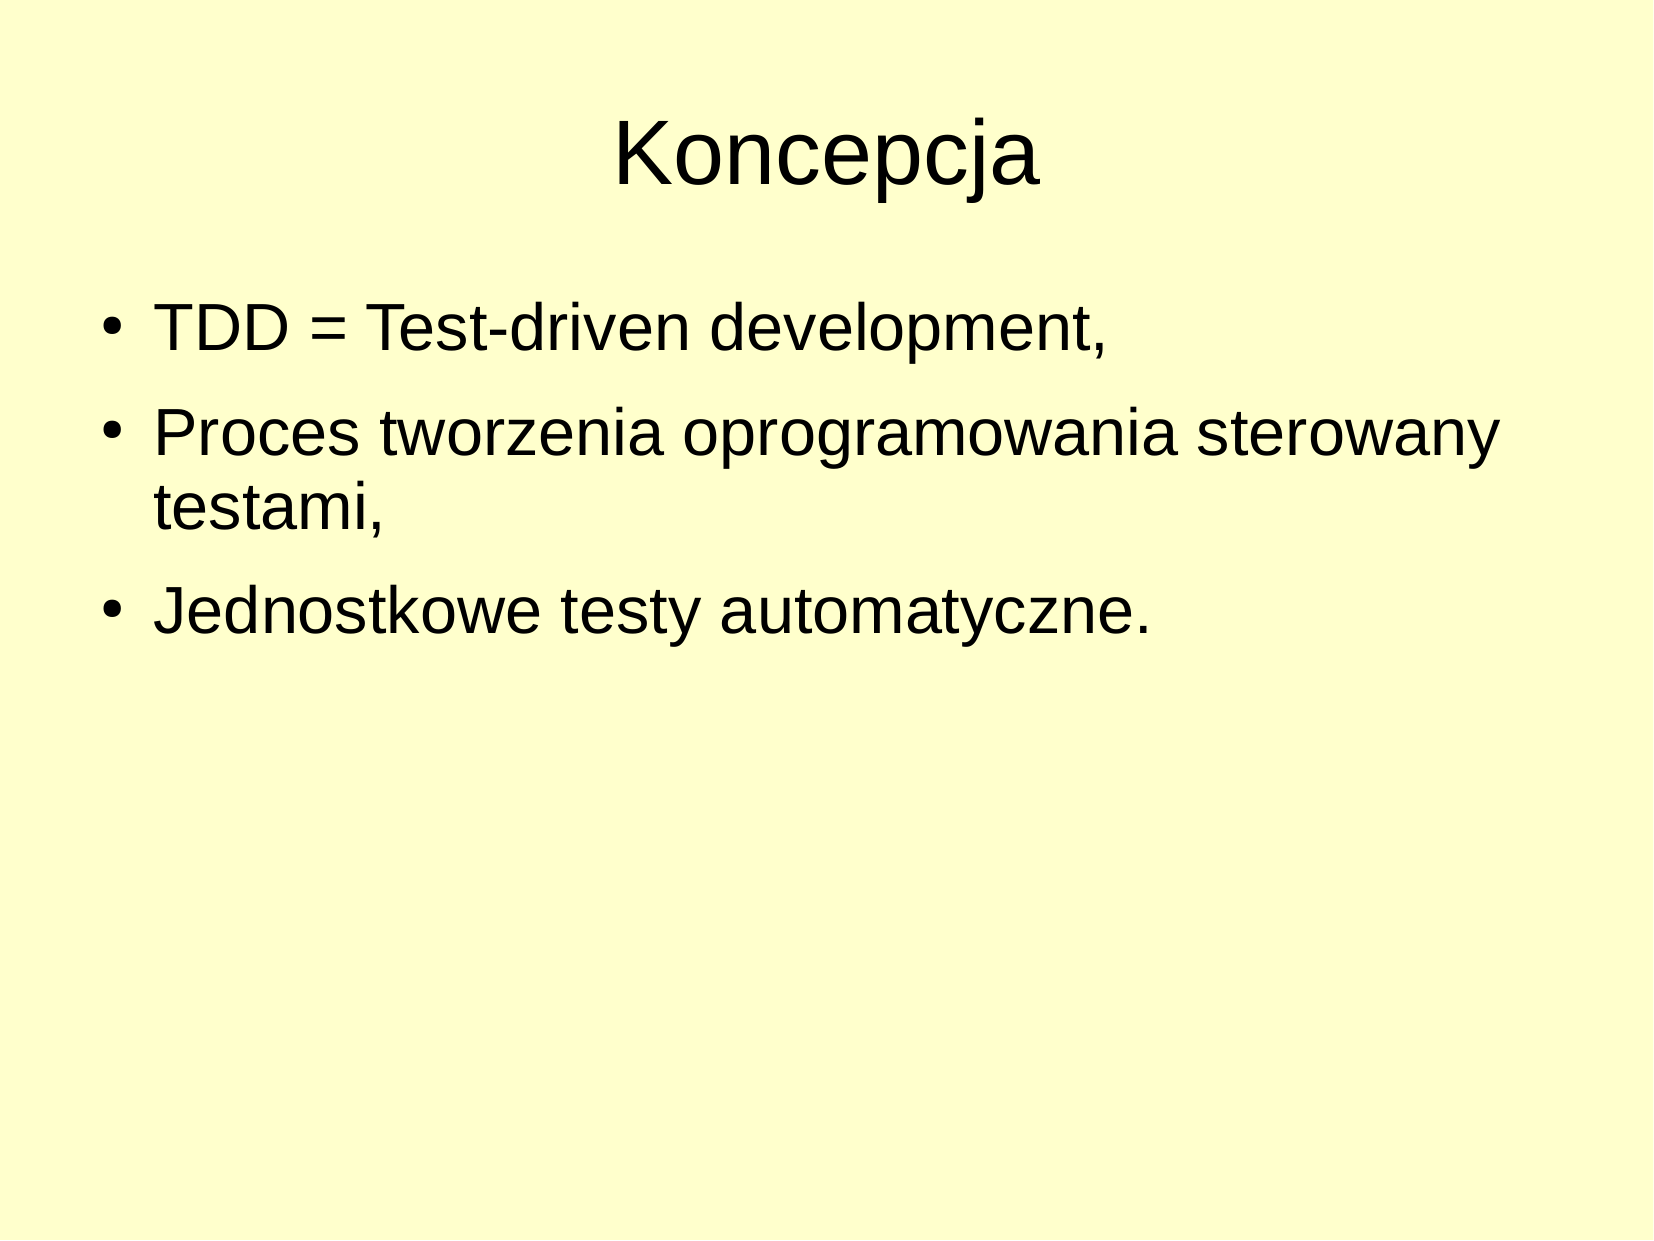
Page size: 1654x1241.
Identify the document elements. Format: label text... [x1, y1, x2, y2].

list TDD = Test-driven development, Proces tworzenia oprogramowania sterowany testami, Jednostkowe testy automatyczne. [82, 290, 1571, 1109]
title Koncepcja [82, 49, 1571, 257]
